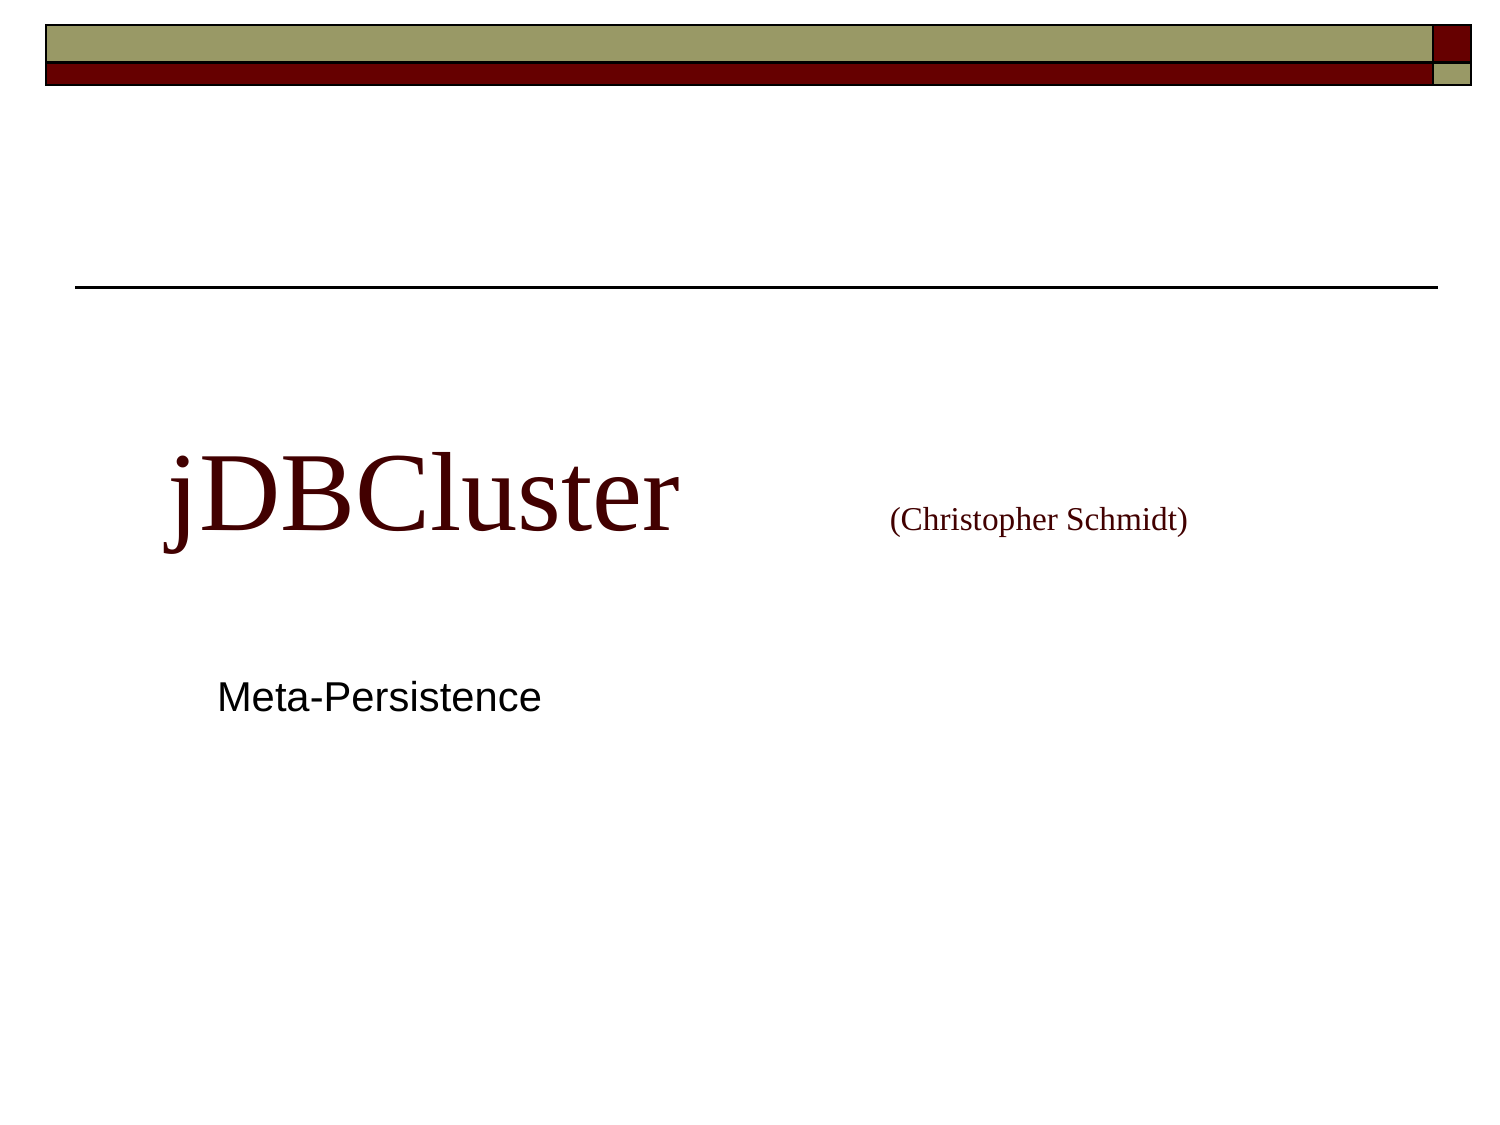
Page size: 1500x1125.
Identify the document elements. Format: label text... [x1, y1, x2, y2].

title jDBCluster (Christopher Schmidt) [125, 224, 1388, 563]
subtitle Meta-Persistence [125, 617, 1388, 956]
